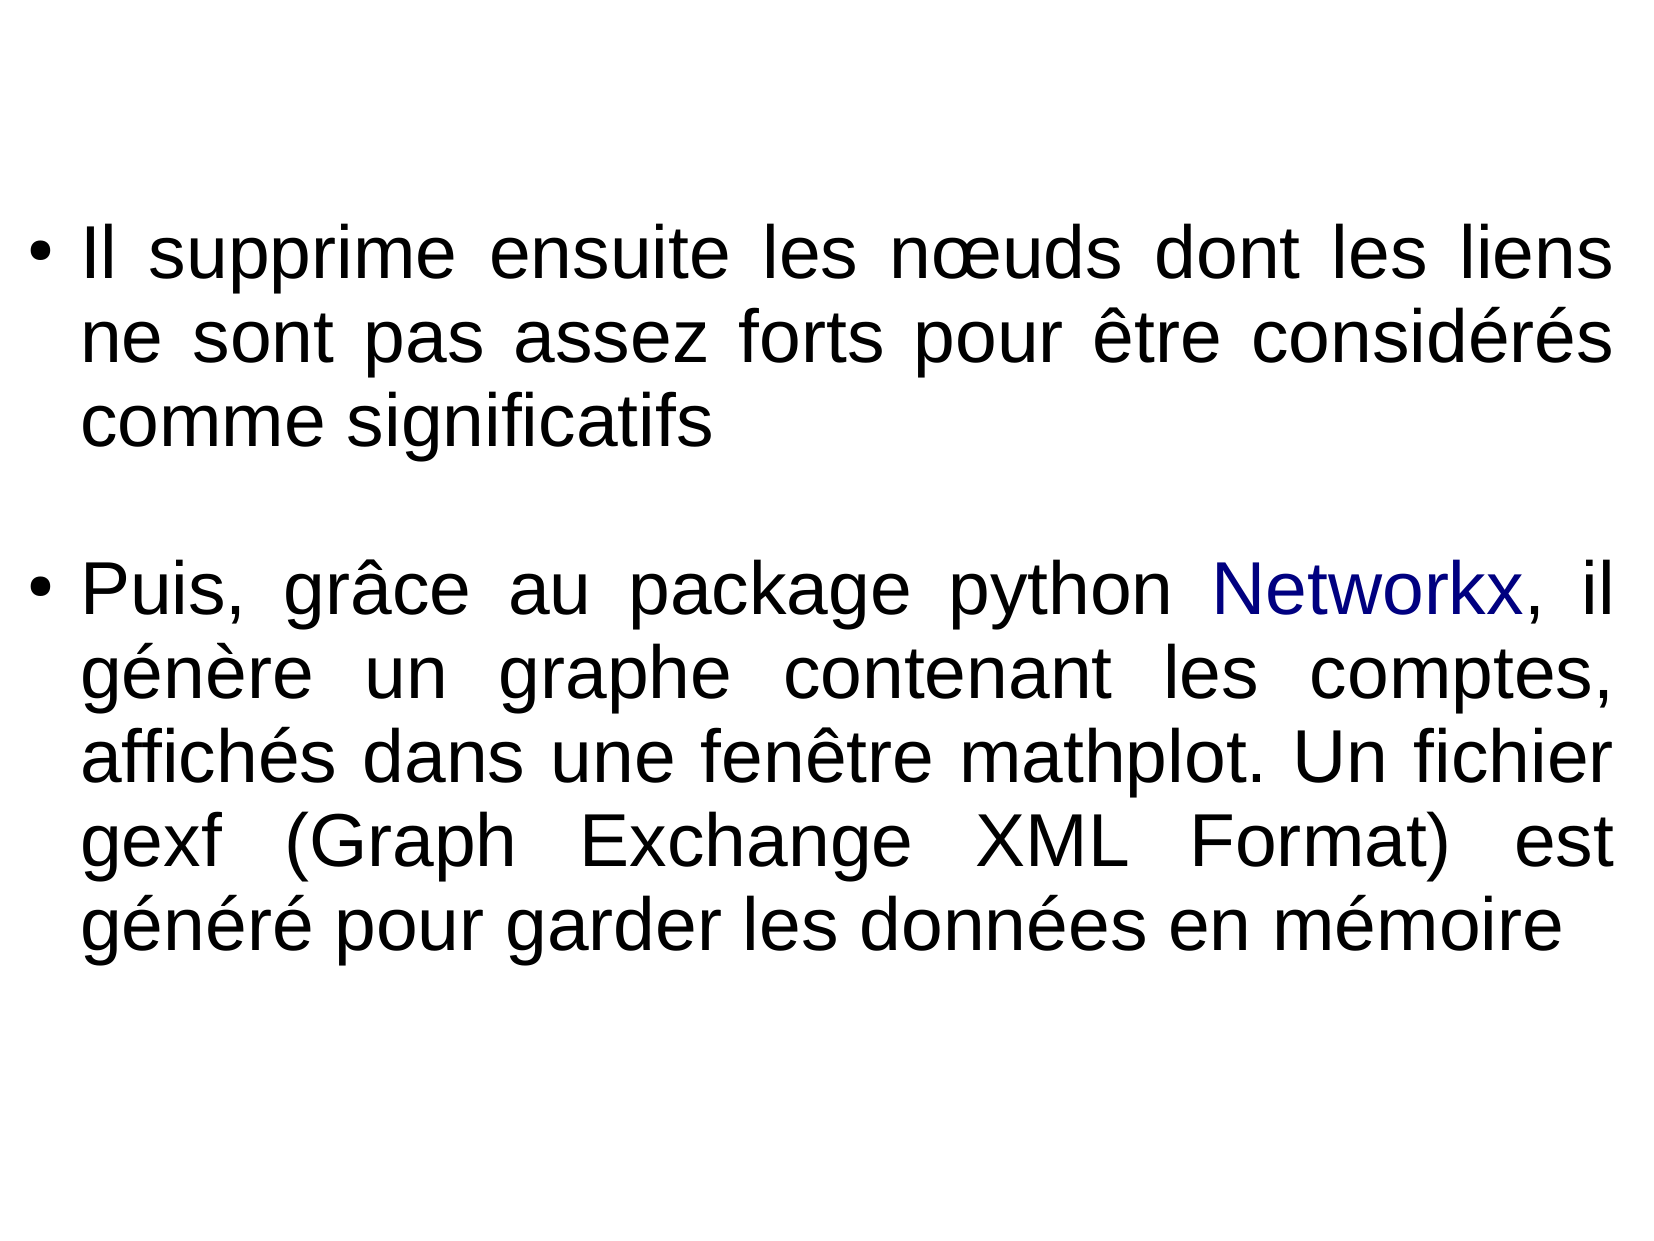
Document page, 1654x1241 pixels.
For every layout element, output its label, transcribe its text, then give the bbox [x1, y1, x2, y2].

text_box Il supprime ensuite les nœuds dont les liens ne sont pas assez forts pour être considérés comme significatifs Puis, grâce au package python Networkx, il génère un graphe contenant les comptes, affichés dans une fenêtre mathplot. Un fichier gexf (Graph Exchange XML Format) est généré pour garder les données en mémoire [0, 119, 1630, 1158]
